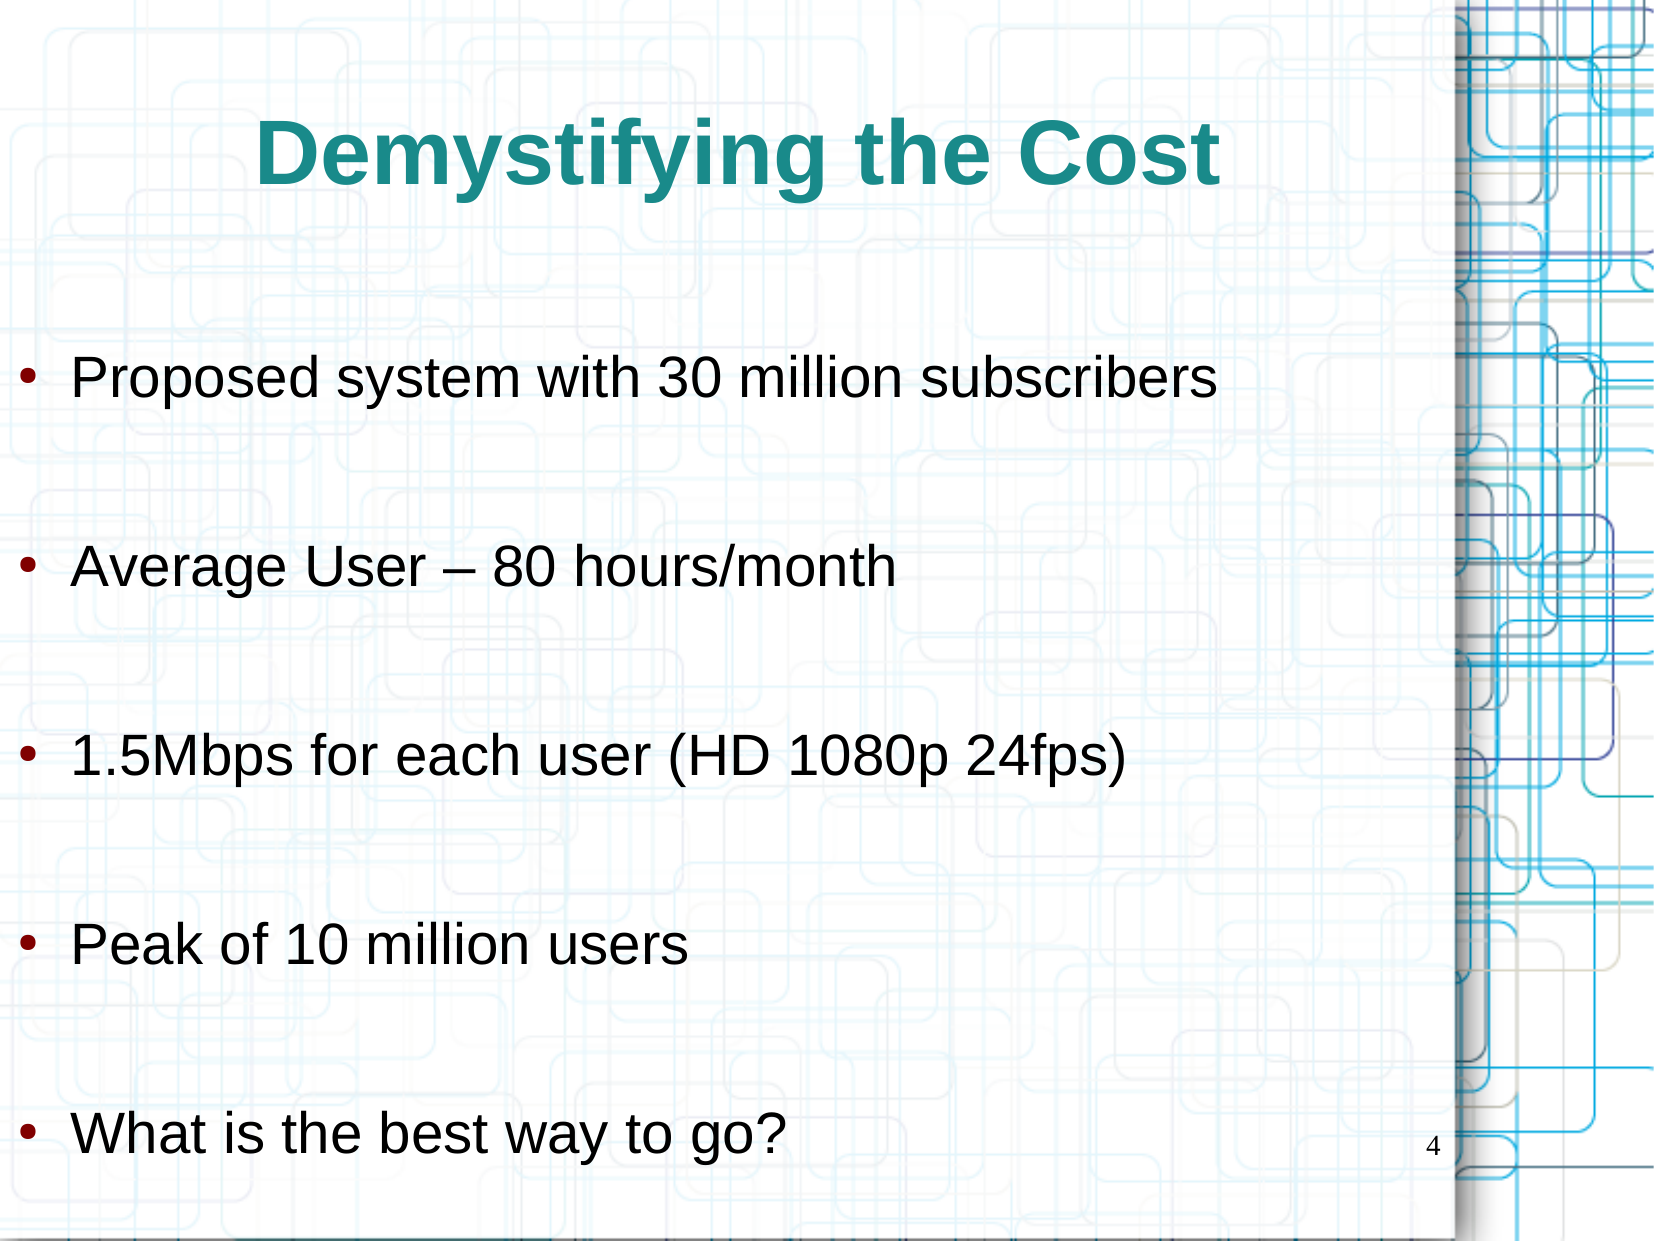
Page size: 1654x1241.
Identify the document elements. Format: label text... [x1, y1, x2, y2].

picture [0, 0, 1654, 1241]
list Proposed system with 30 million subscribers Average User – 80 hours/month 1.5Mbps for each user (HD 1080p 24fps) Peak of 10 million users What is the best way to go? [0, 344, 1456, 1165]
title Demystifying the Cost [59, 49, 1418, 257]
